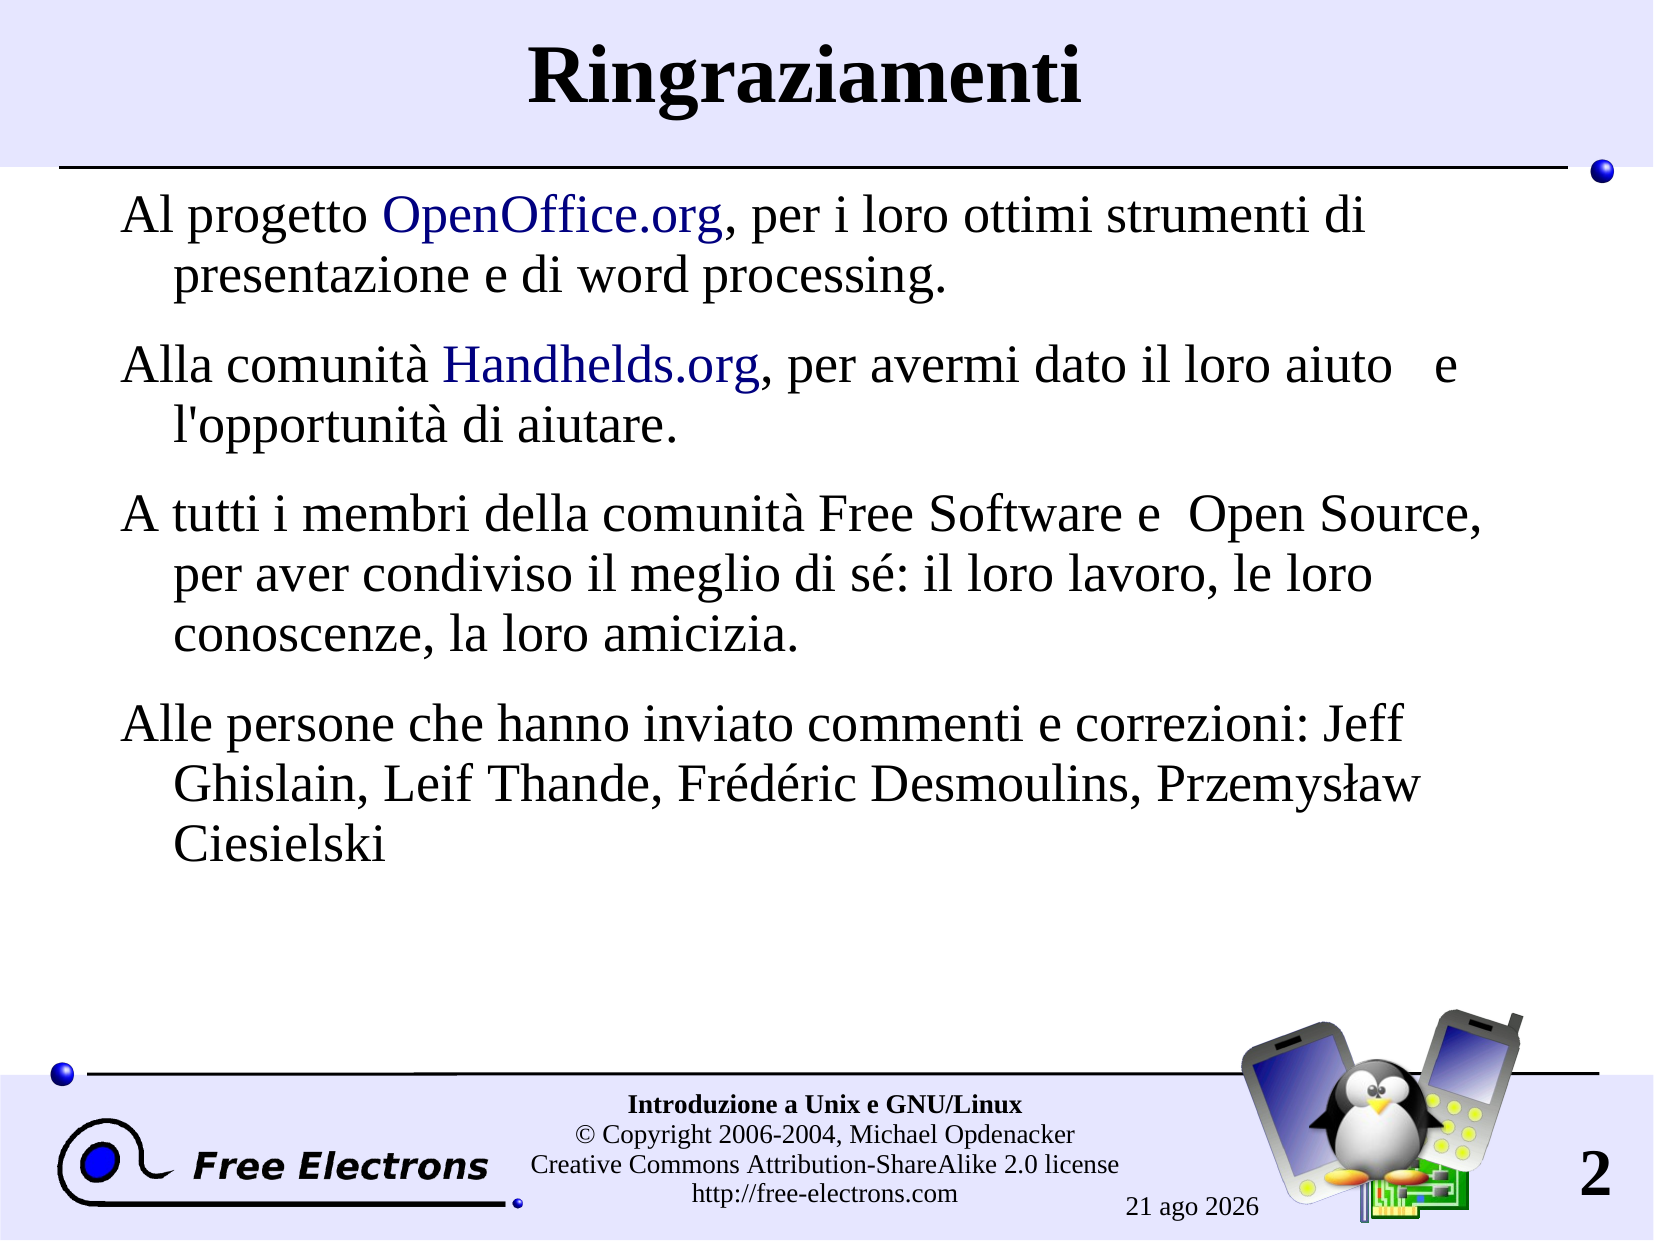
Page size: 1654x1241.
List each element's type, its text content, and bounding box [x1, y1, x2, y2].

list Al progetto OpenOffice.org, per i loro ottimi strumenti di presentazione e di word processing. Alla comunità Handhelds.org, per avermi dato il loro aiuto e l'opportunità di aiutare. A tutti i membri della comunità Free Software e Open Source, per aver condiviso il meglio di sé: il loro lavoro, le loro conoscenze, la loro amicizia. Alle persone che hanno inviato commenti e correzioni: Jeff Ghislain, Leif Thande, Frédéric Desmoulins, Przemysław Ciesielski [102, 184, 1515, 1035]
title Ringraziamenti [60, 20, 1551, 130]
picture [1225, 1006, 1538, 1241]
picture [50, 1107, 527, 1216]
